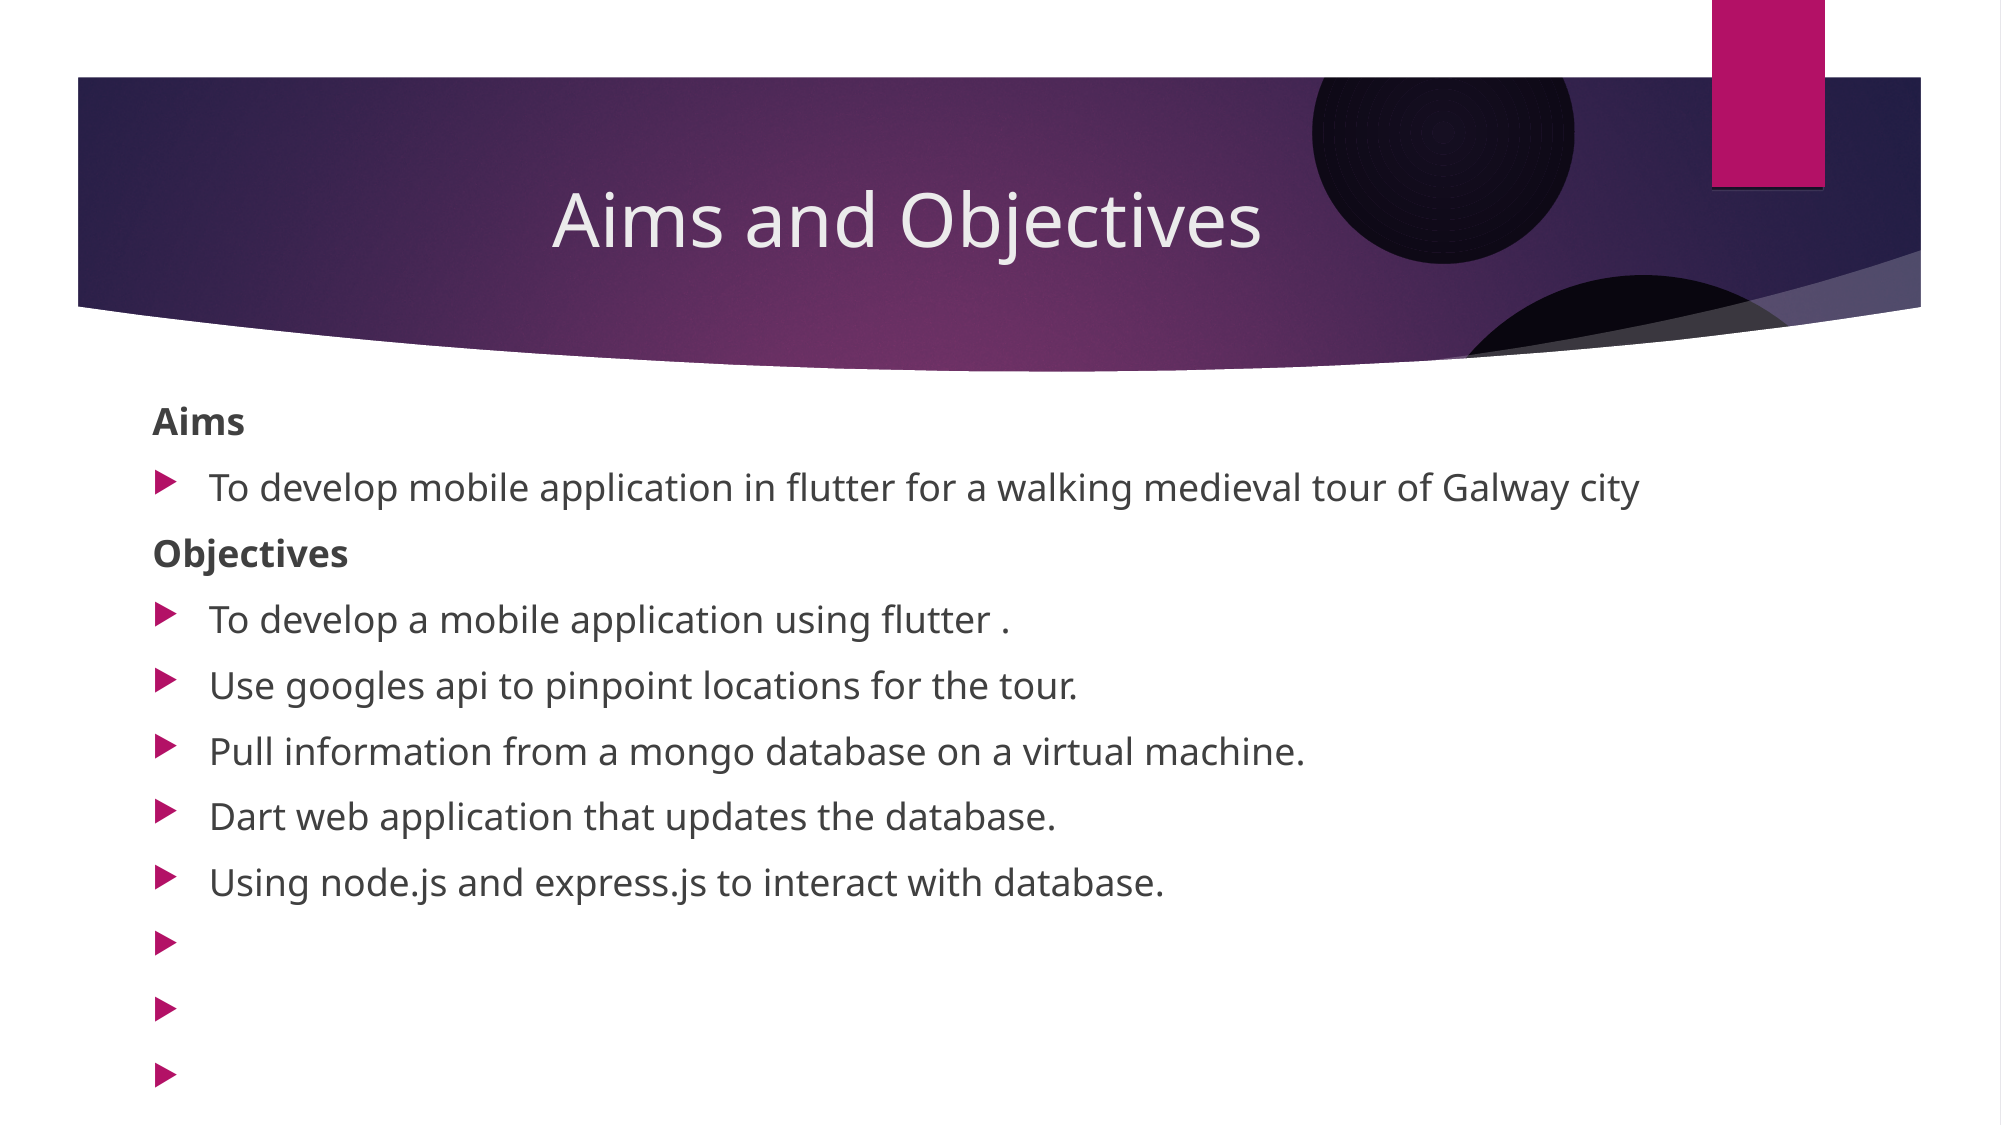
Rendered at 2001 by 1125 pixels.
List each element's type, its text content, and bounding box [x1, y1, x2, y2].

list Aims To develop mobile application in flutter for a walking medieval tour of Galway city Objectives To develop a mobile application using flutter . Use googles api to pinpoint locations for the tour. Pull information from a mongo database on a virtual machine. Dart web application that updates the database. Using node.js and express.js to interact with database. [137, 390, 1863, 1014]
title Aims and Objectives [189, 159, 1627, 276]
